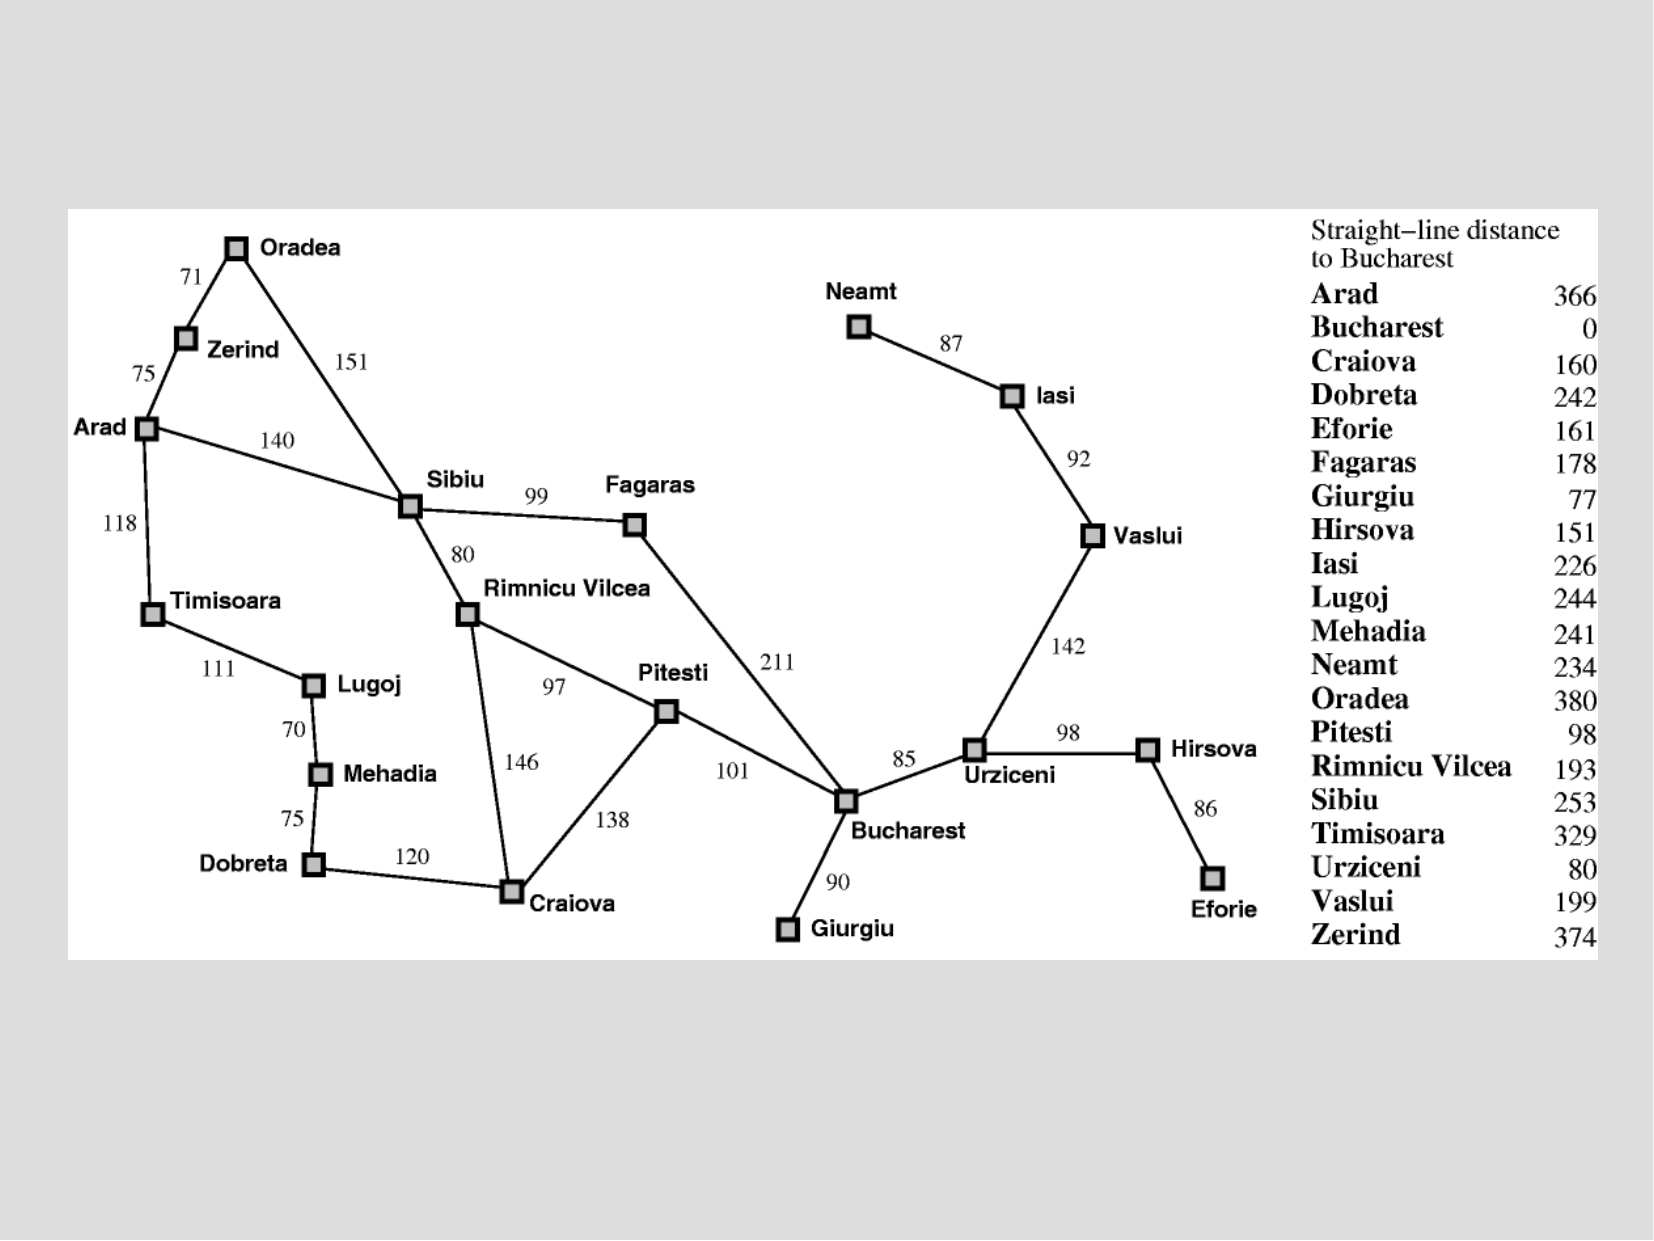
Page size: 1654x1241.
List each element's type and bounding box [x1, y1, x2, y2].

picture [68, 209, 1598, 961]
